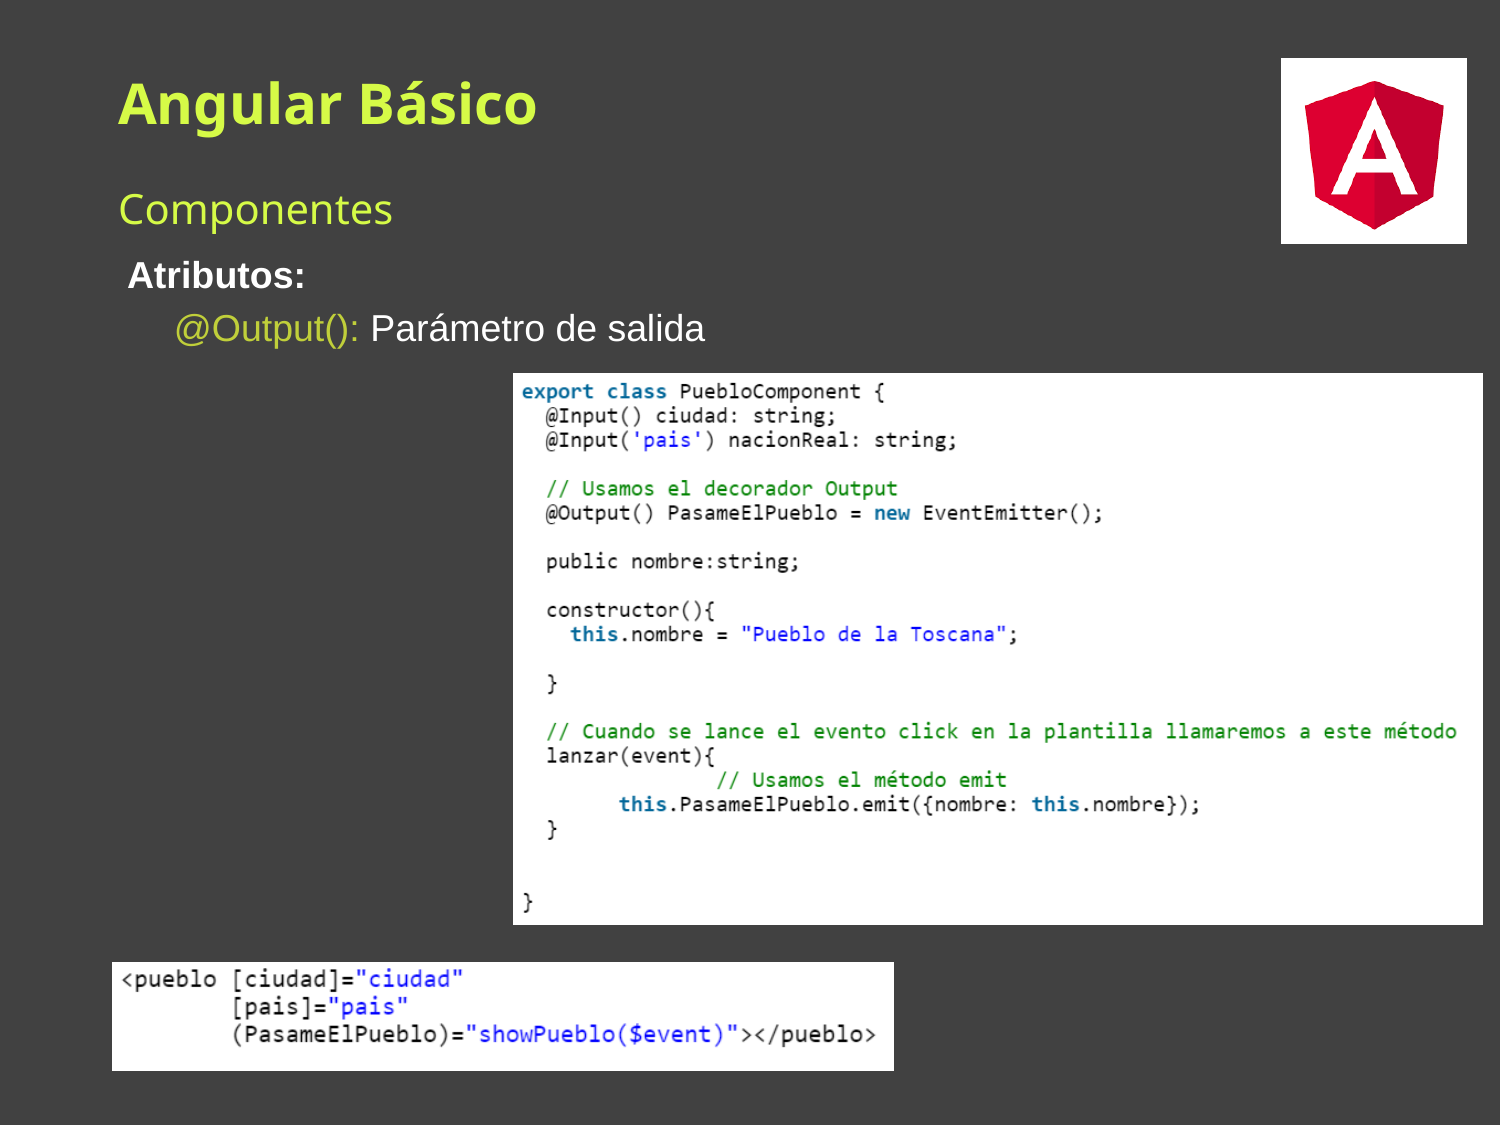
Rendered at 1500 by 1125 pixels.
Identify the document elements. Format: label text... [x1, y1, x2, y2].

title Angular Básico [103, 59, 1282, 144]
list Componentes [103, 172, 1397, 244]
picture [513, 373, 1483, 926]
text_box Atributos: @Output(): Parámetro de salida [112, 243, 1424, 1059]
picture [112, 962, 894, 1071]
picture [1281, 58, 1467, 244]
